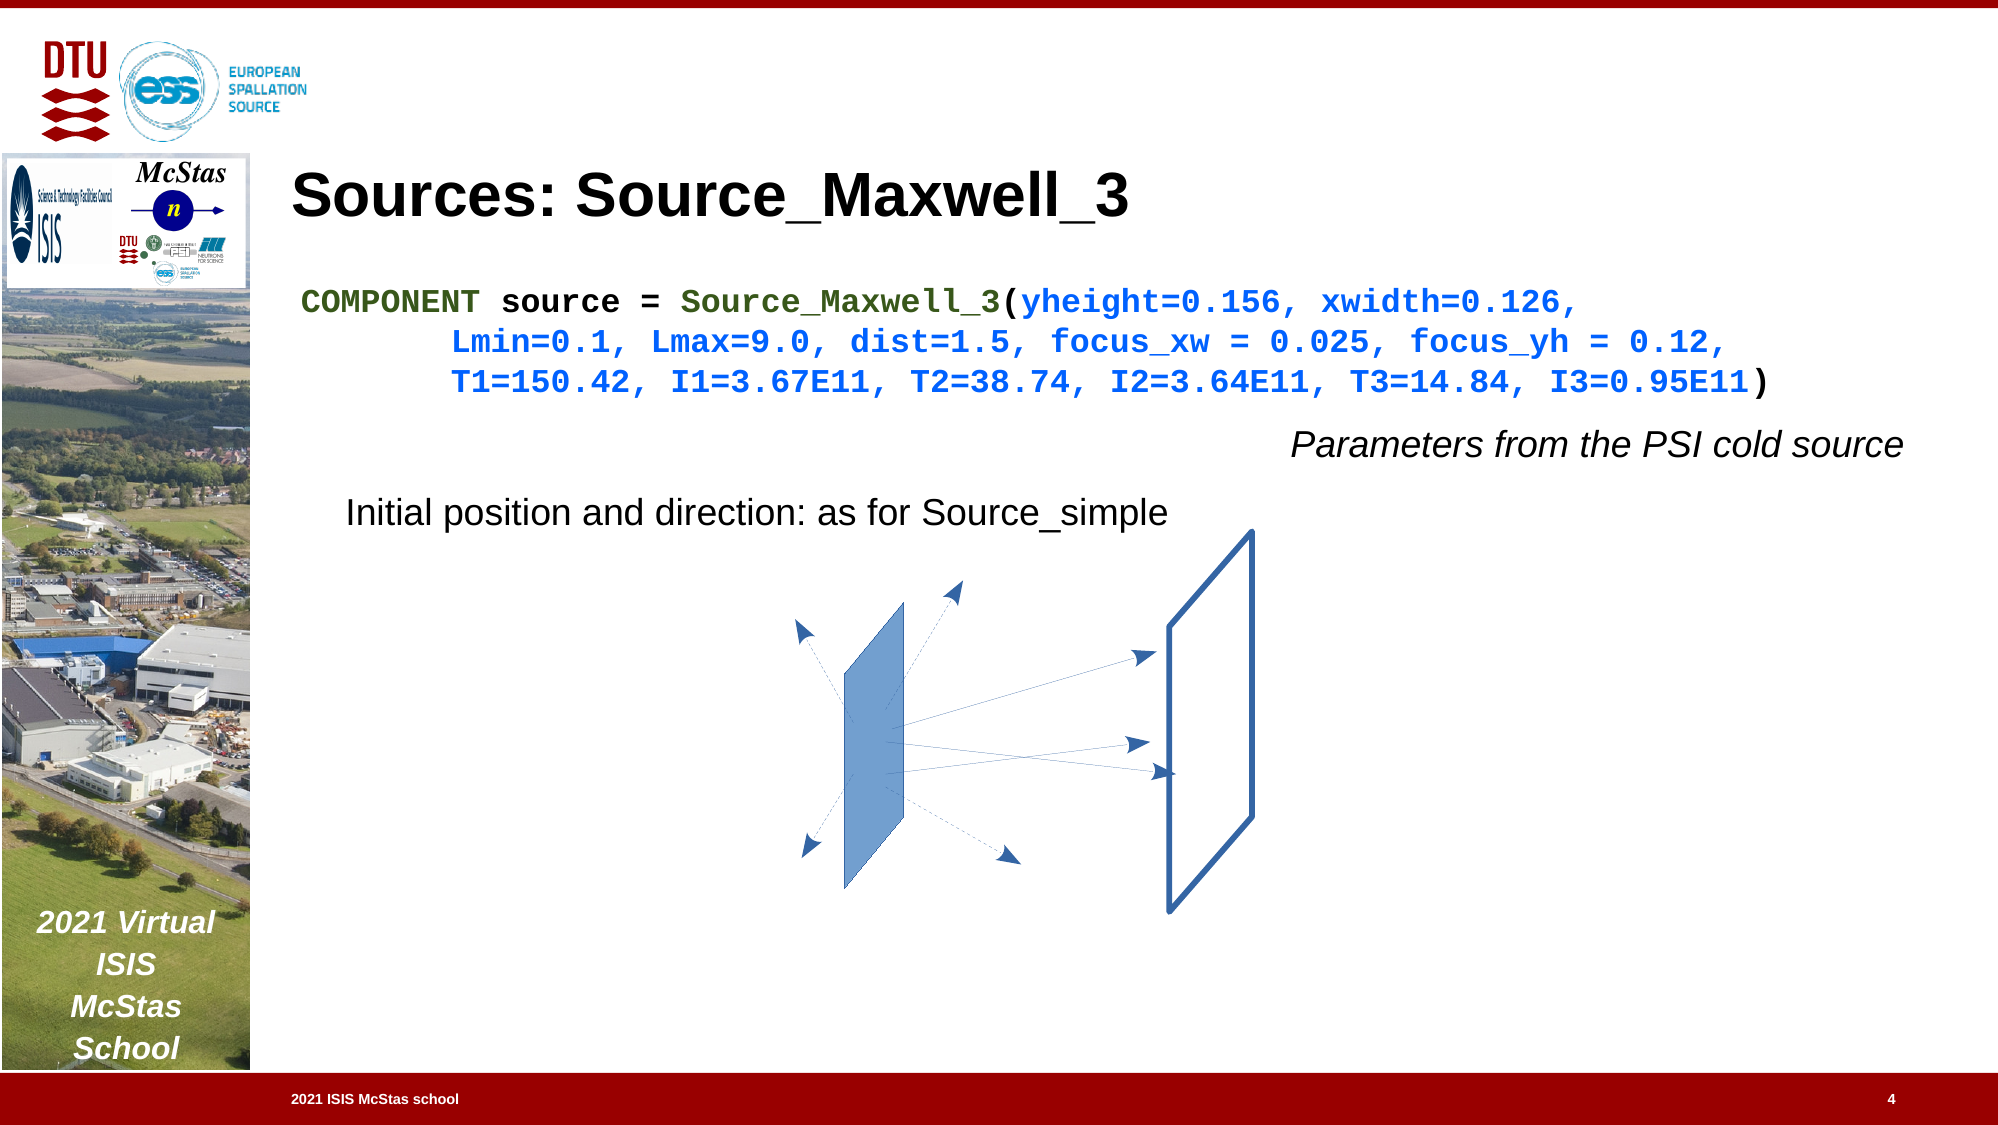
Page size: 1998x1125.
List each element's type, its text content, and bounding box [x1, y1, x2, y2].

title Sources: Source_Maxwell_3 [291, 69, 1819, 230]
text_box Initial position and direction: as for Source_simple [330, 484, 1630, 542]
picture [119, 41, 307, 142]
slide_number <number> [1887, 1088, 1909, 1110]
text_box Parameters from the PSI cold source [1275, 415, 1920, 473]
text_box COMPONENT source = Source_Maxwell_3(yheight=0.156, xwidth=0.126, Lmin=0.1, Lmax=9.0, dist=1.5, focus_xw = 0.025, focus_yh = 0.12, T1=150.42, I1=3.67E11, T2=38.74, I2=3.64E11, T3=14.84, I3=0.95E11) [293, 271, 1973, 407]
text_box [844, 602, 904, 889]
picture [2, 153, 250, 1070]
